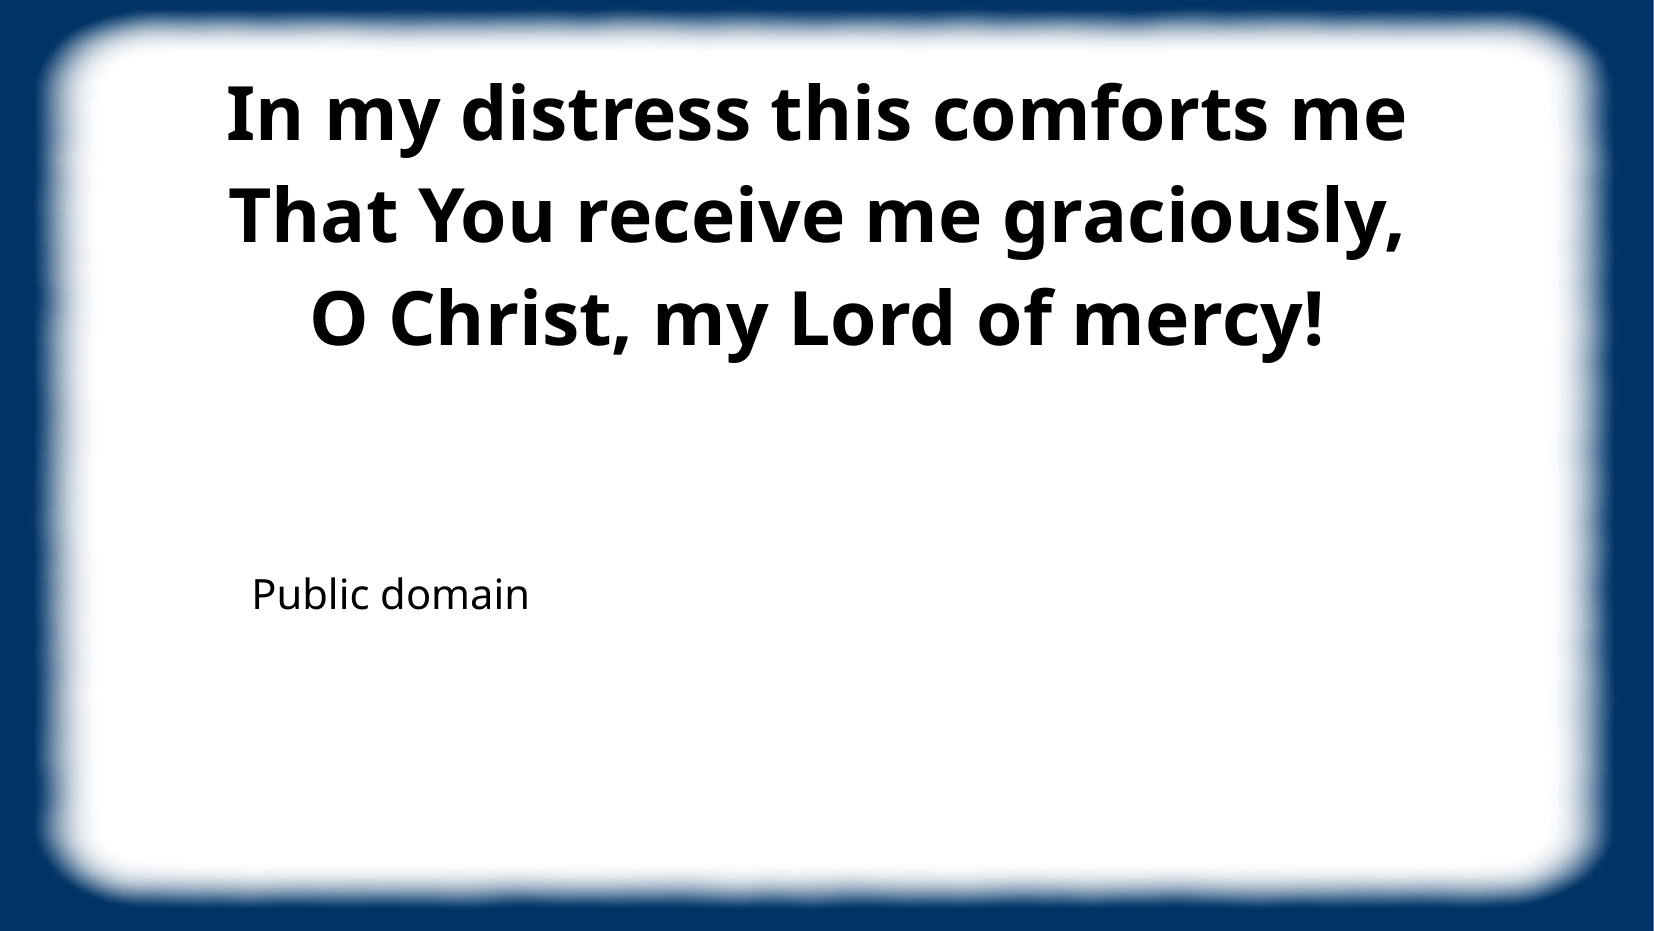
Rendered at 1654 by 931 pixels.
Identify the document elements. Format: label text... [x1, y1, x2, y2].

picture [0, 0, 1654, 931]
text_box In my distress this comforts me That You receive me graciously, O Christ, my Lord of mercy! Public domain [90, 52, 1546, 623]
